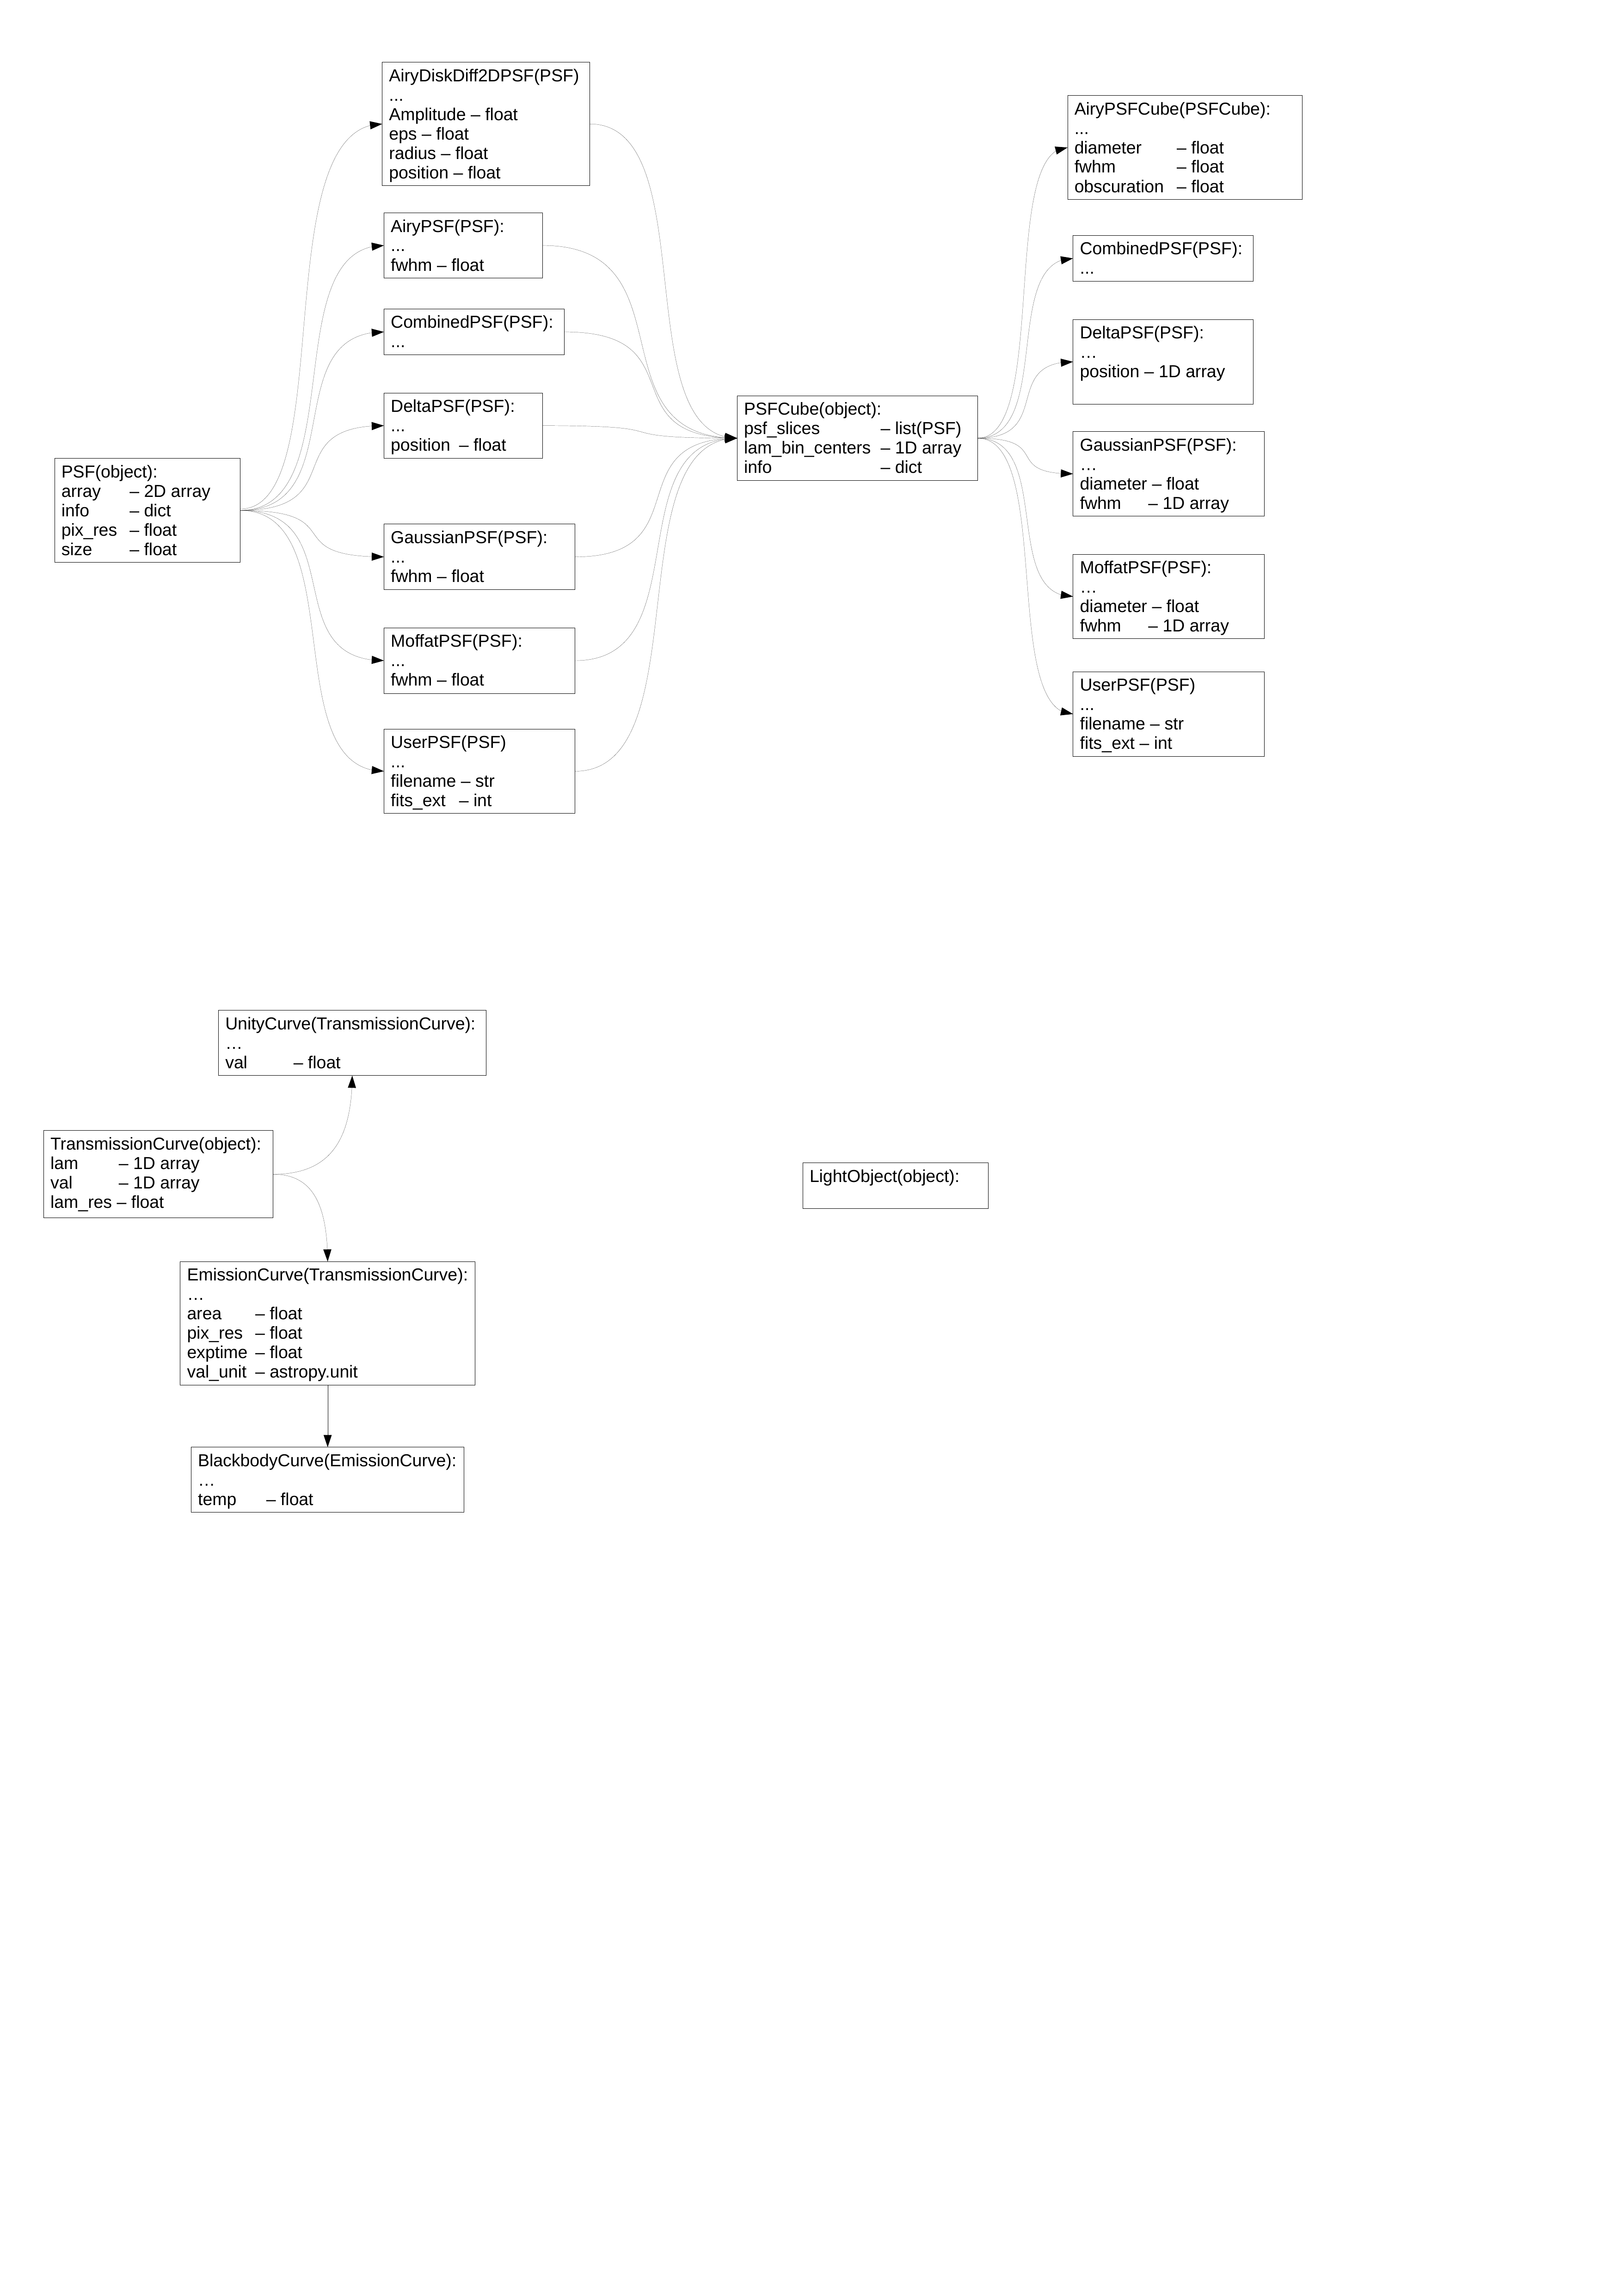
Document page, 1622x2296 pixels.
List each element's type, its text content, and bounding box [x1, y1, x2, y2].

text_box MoffatPSF(PSF): … diameter – float fwhm – 1D array [1073, 554, 1265, 639]
text_box PSF(object): array – 2D array info – dict pix_res – float size – float [55, 458, 240, 563]
text_box LightObject(object): [803, 1163, 989, 1209]
text_box DeltaPSF(PSF): … position – 1D array [1073, 319, 1253, 404]
text_box GaussianPSF(PSF): ... fwhm – float [384, 524, 575, 590]
text_box AiryPSF(PSF): ... fwhm – float [384, 213, 543, 278]
text_box UserPSF(PSF) ... filename – str fits_ext – int [384, 729, 575, 814]
text_box AiryPSFCube(PSFCube): ... diameter – float fwhm – float obscuration – float [1068, 95, 1303, 200]
text_box TransmissionCurve(object): lam – 1D array val – 1D array lam_res – float [43, 1130, 273, 1218]
text_box BlackbodyCurve(EmissionCurve): … temp – float [191, 1447, 464, 1512]
text_box MoffatPSF(PSF): ... fwhm – float [384, 628, 575, 694]
text_box CombinedPSF(PSF): ... [1073, 235, 1253, 282]
text_box AiryDiskDiff2DPSF(PSF) ... Amplitude – float eps – float radius – float position – float [382, 62, 590, 186]
text_box GaussianPSF(PSF): … diameter – float fwhm – 1D array [1073, 431, 1265, 516]
text_box EmissionCurve(TransmissionCurve): … area – float pix_res – float exptime – float val_unit – astropy.unit [180, 1261, 475, 1385]
text_box DeltaPSF(PSF): ... position – float [384, 393, 543, 459]
text_box UserPSF(PSF) ... filename – str fits_ext – int [1073, 672, 1265, 757]
text_box UnityCurve(TransmissionCurve): … val – float [218, 1010, 486, 1076]
text_box PSFCube(object): psf_slices – list(PSF) lam_bin_centers – 1D array info – dict [737, 396, 978, 481]
text_box CombinedPSF(PSF): ... [384, 309, 565, 355]
